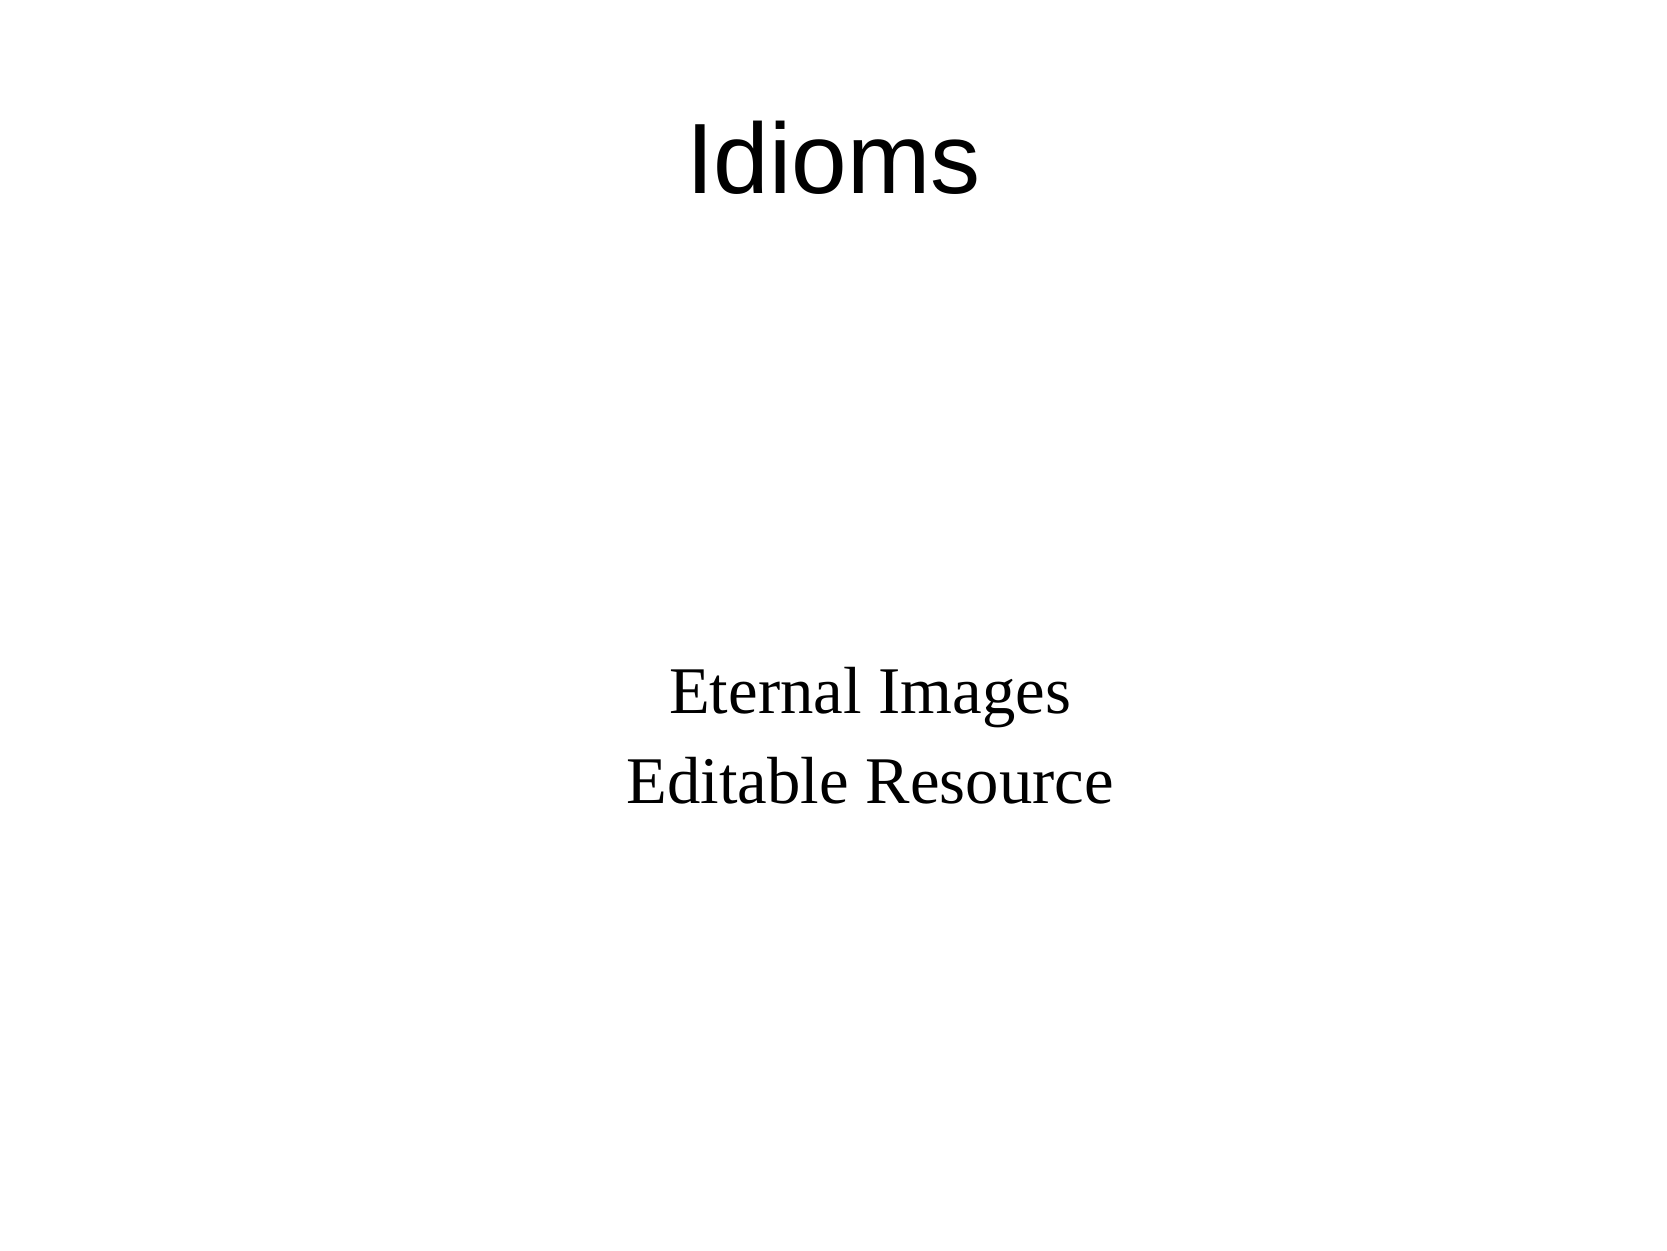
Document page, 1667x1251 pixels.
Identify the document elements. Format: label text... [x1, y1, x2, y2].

subtitle Eternal Images Editable Resource [124, 368, 1542, 1104]
title Idioms [124, 103, 1542, 328]
